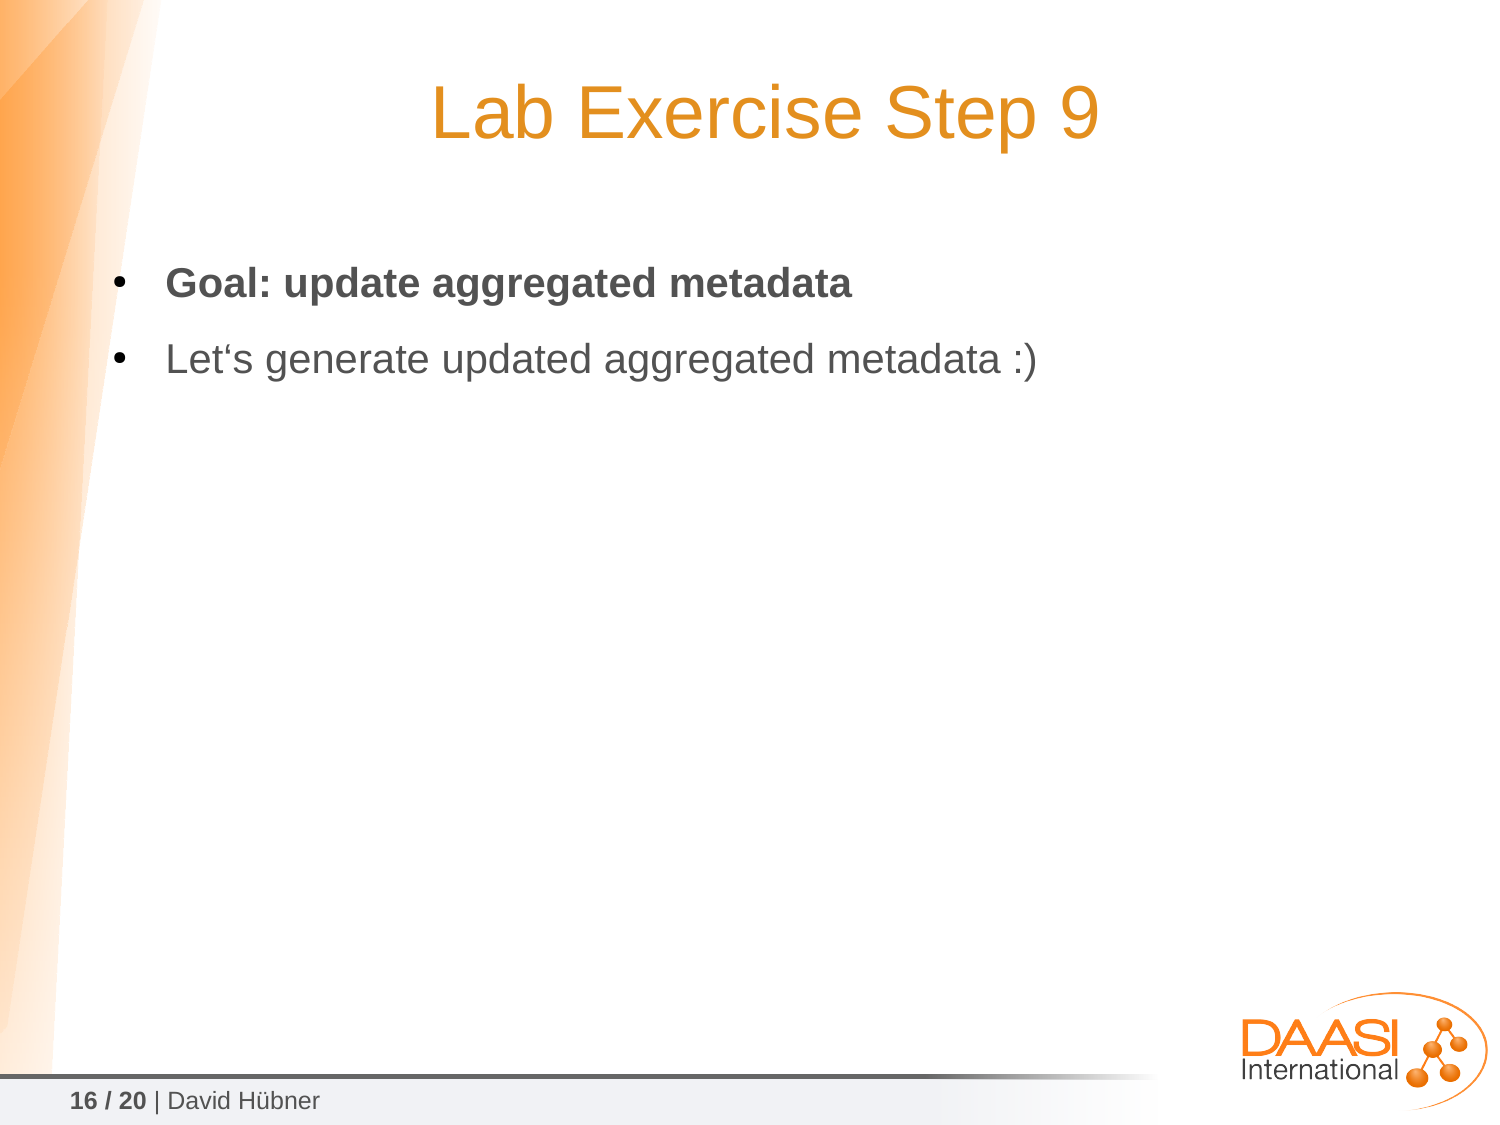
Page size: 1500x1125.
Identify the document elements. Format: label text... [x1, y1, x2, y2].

title Lab Exercise Step 9 [91, 48, 1441, 178]
picture [1240, 992, 1500, 1111]
list Goal: update aggregated metadata Let‘s generate updated aggregated metadata :) [94, 259, 1441, 945]
